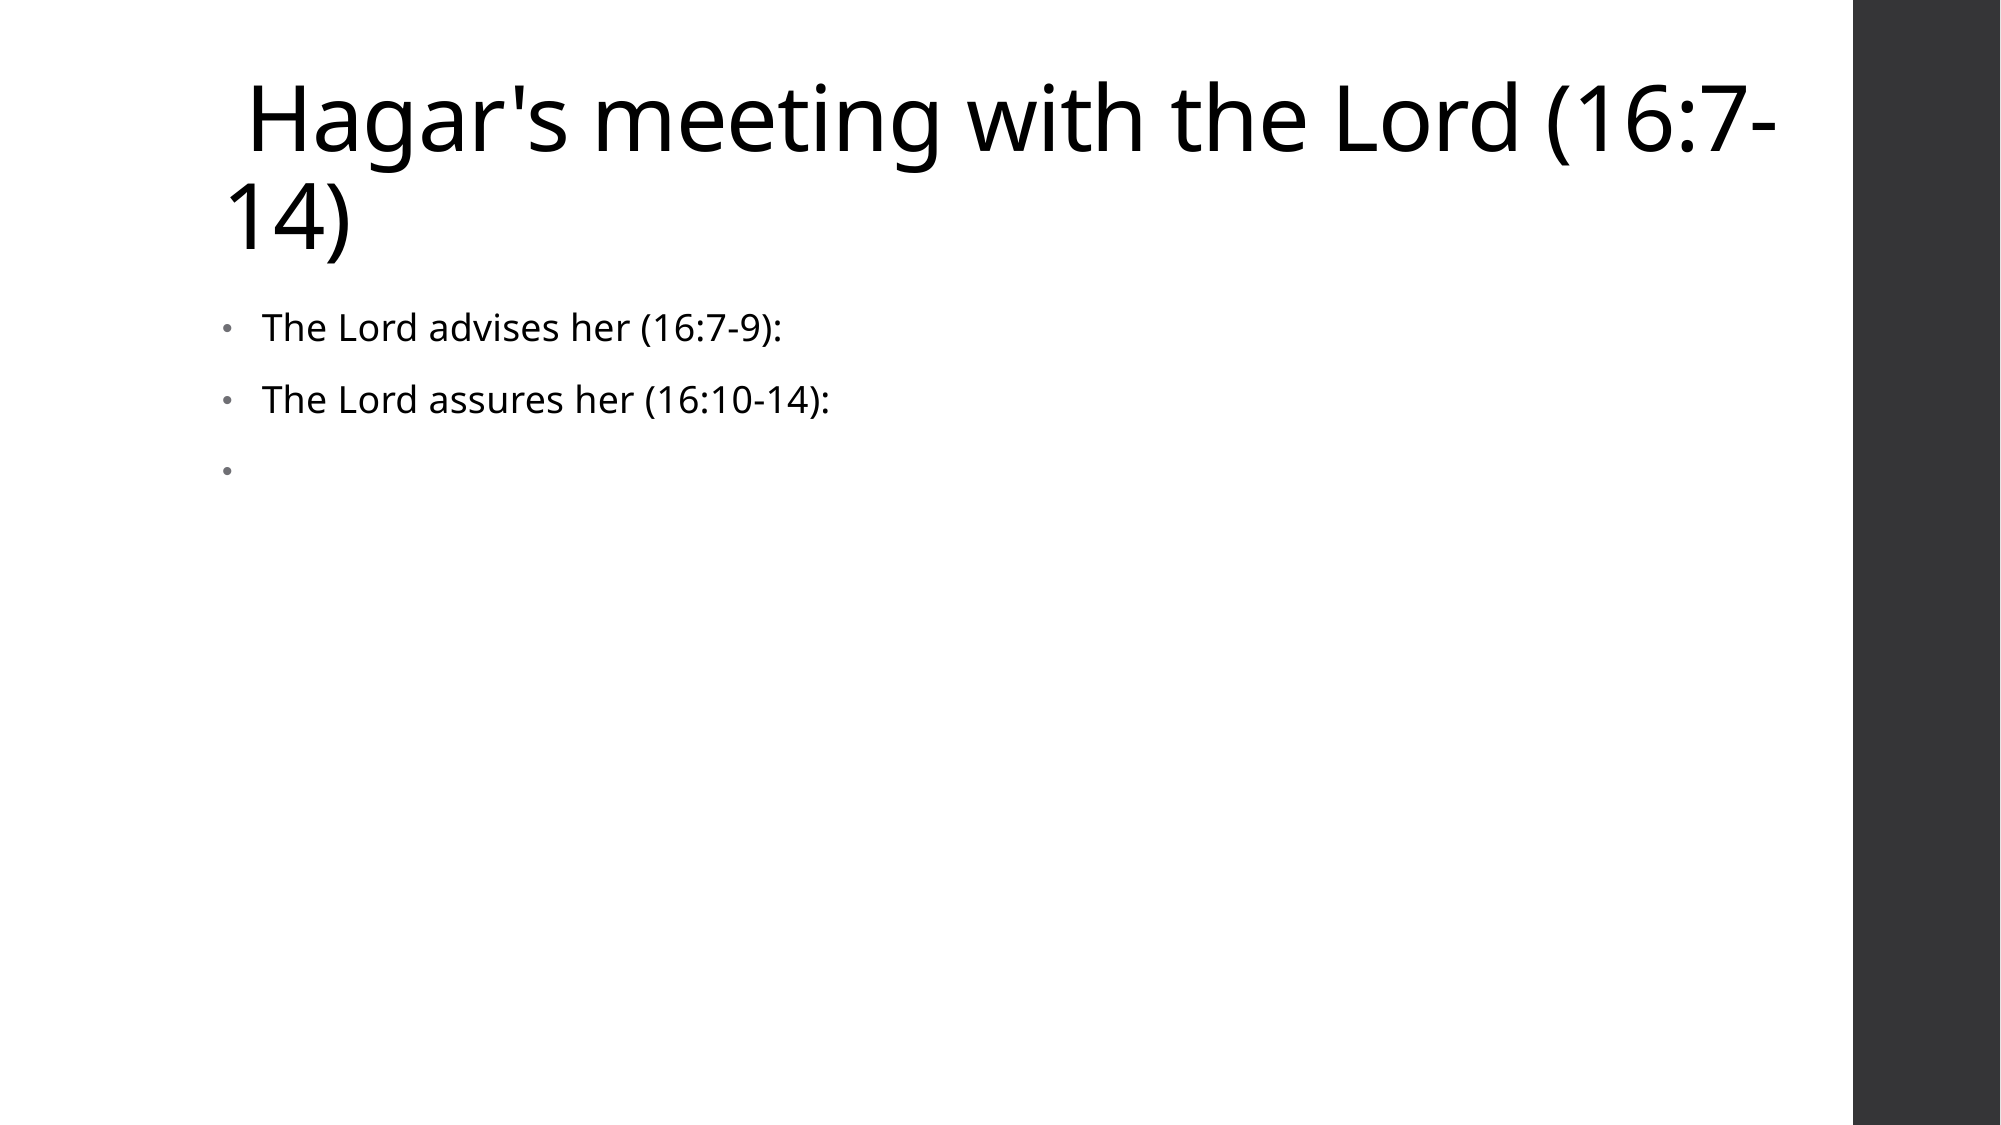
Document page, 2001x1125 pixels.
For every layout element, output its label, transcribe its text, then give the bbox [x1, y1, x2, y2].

title Hagar's meeting with the Lord (16:7-14) [206, 60, 1797, 278]
list The Lord advises her (16:7-9): The Lord assures her (16:10-14): [206, 299, 1617, 1014]
